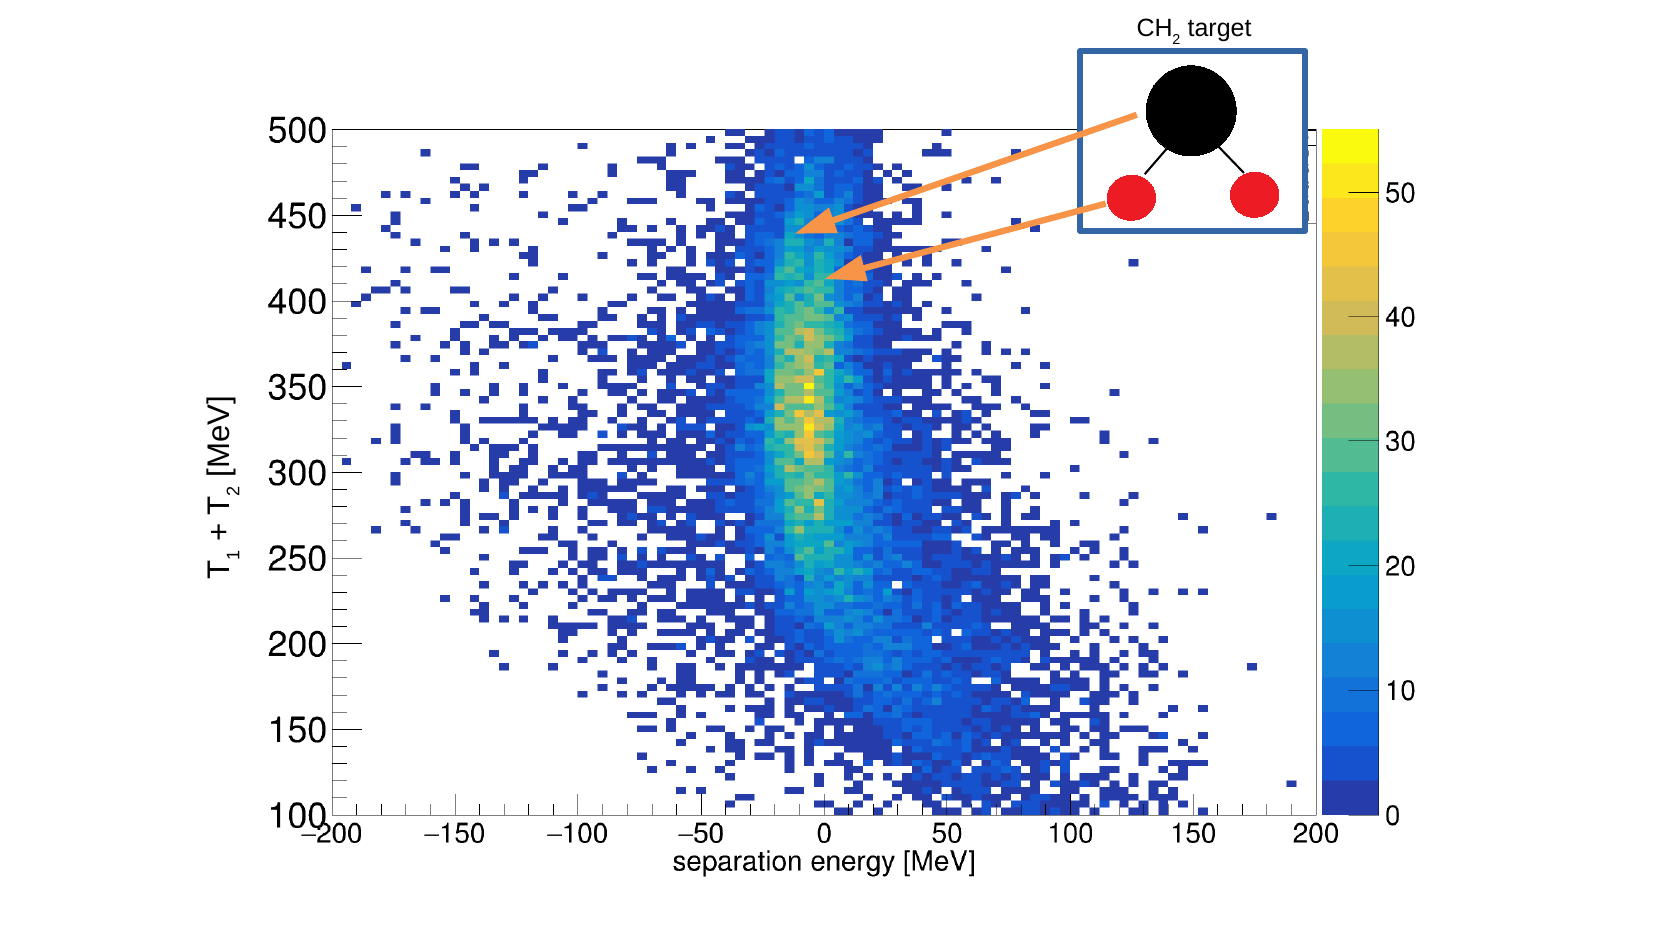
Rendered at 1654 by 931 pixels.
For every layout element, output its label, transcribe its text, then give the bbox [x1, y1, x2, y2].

text_box T1 + T2 [MeV] [193, 180, 251, 796]
picture [805, 139, 1080, 264]
text_box [1080, 50, 1306, 231]
text_box CH2 target [1121, 5, 1369, 77]
picture [193, 111, 1441, 901]
picture [795, 219, 812, 225]
